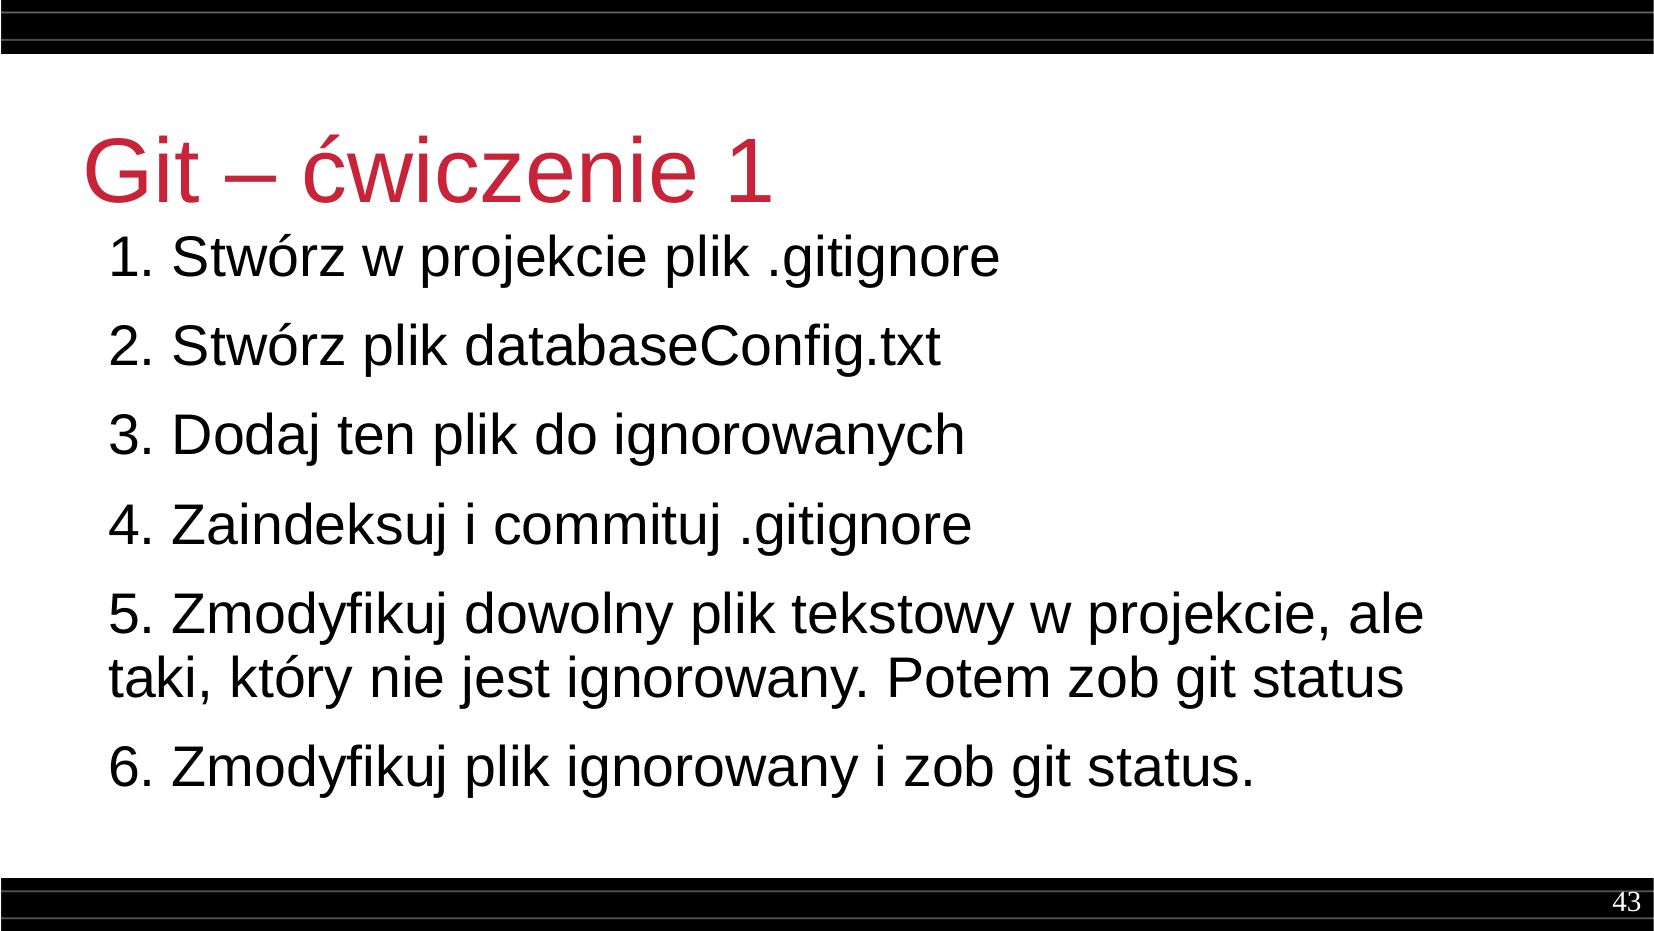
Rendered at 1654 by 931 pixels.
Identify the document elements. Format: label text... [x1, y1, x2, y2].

title Git – ćwiczenie 1 [82, 92, 1571, 249]
picture [1, 878, 1654, 931]
picture [1, 0, 1654, 54]
list 1. Stwórz w projekcie plik .gitignore 2. Stwórz plik databaseConfig.txt 3. Dodaj ten plik do ignorowanych 4. Zaindeksuj i commituj .gitignore 5. Zmodyfikuj dowolny plik tekstowy w projekcie, ale taki, który nie jest ignorowany. Potem zob git status 6. Zmodyfikuj plik ignorowany i zob git status. [47, 224, 1536, 804]
